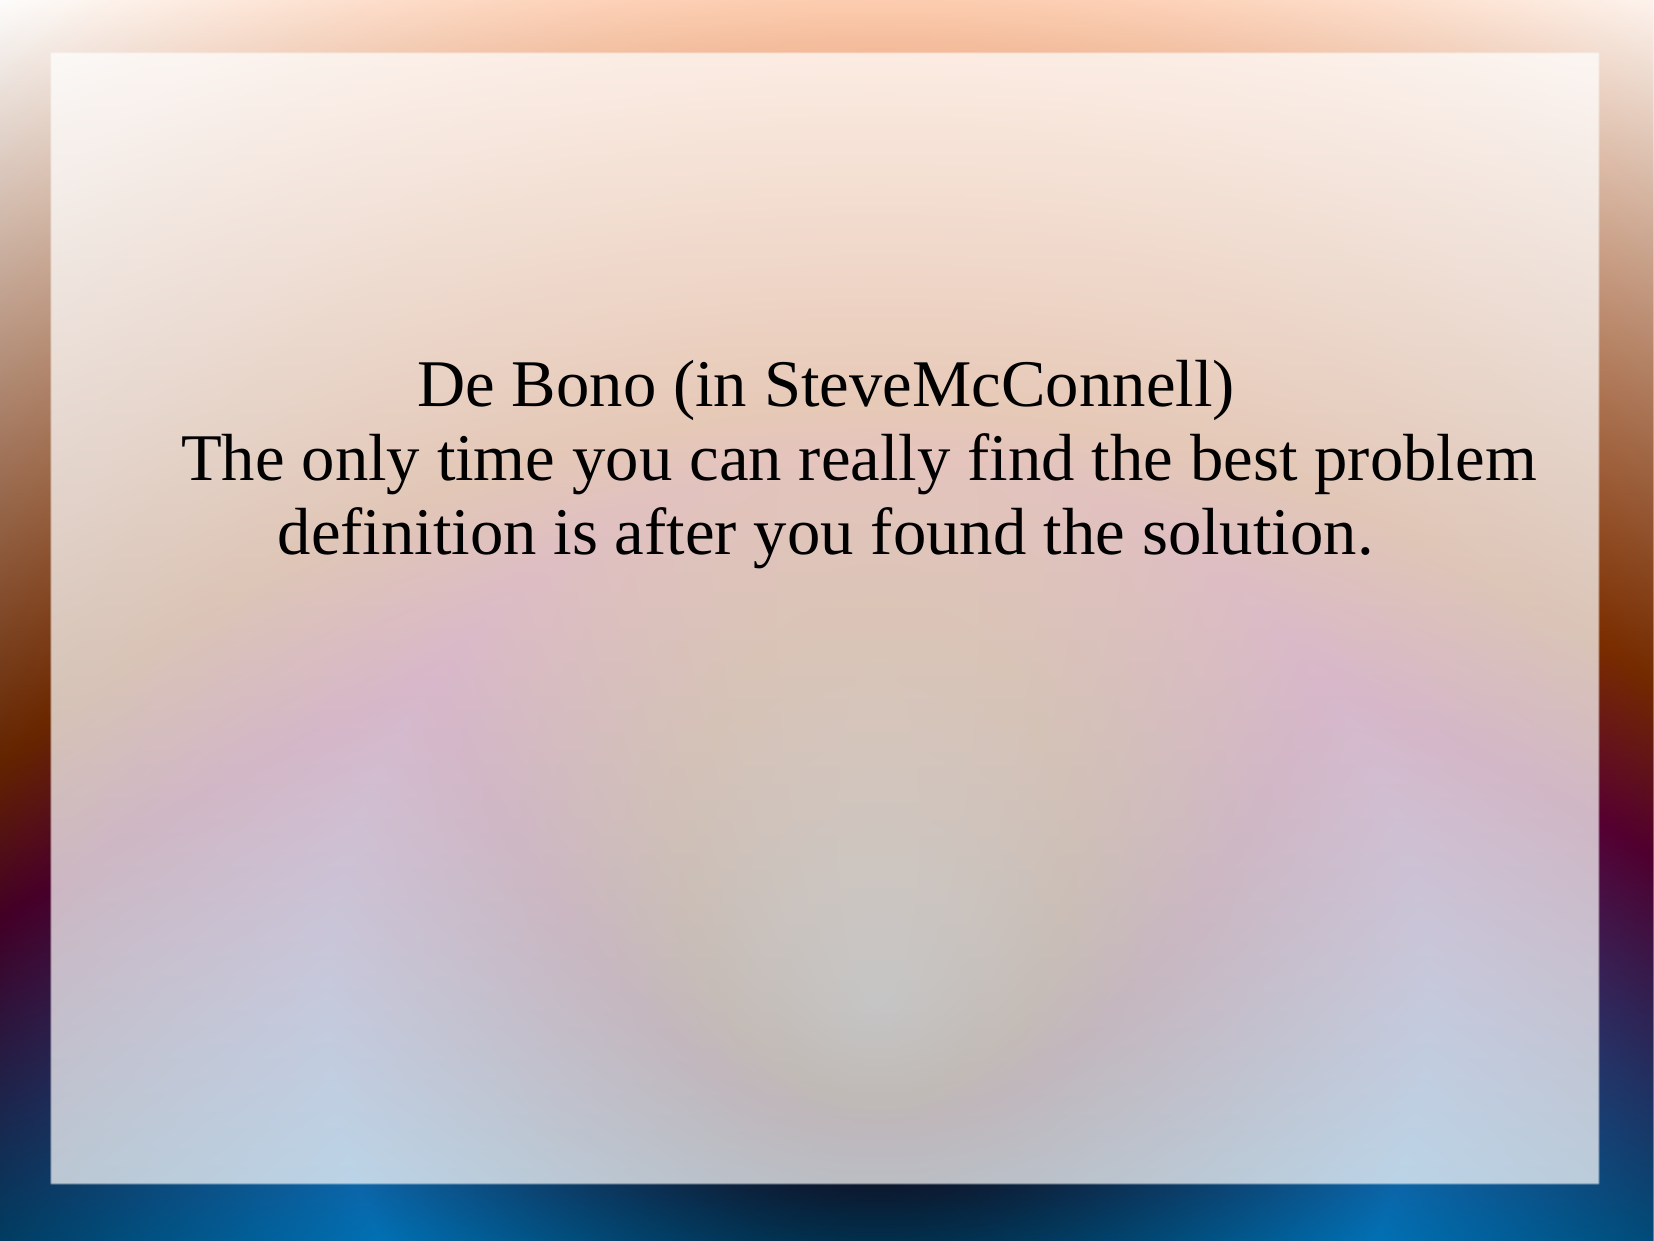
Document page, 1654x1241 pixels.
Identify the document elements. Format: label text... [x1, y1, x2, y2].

subtitle De Bono (in SteveMcConnell) The only time you can really find the best problem definition is after you found the solution. [82, 55, 1571, 1010]
picture [0, 0, 1654, 1241]
